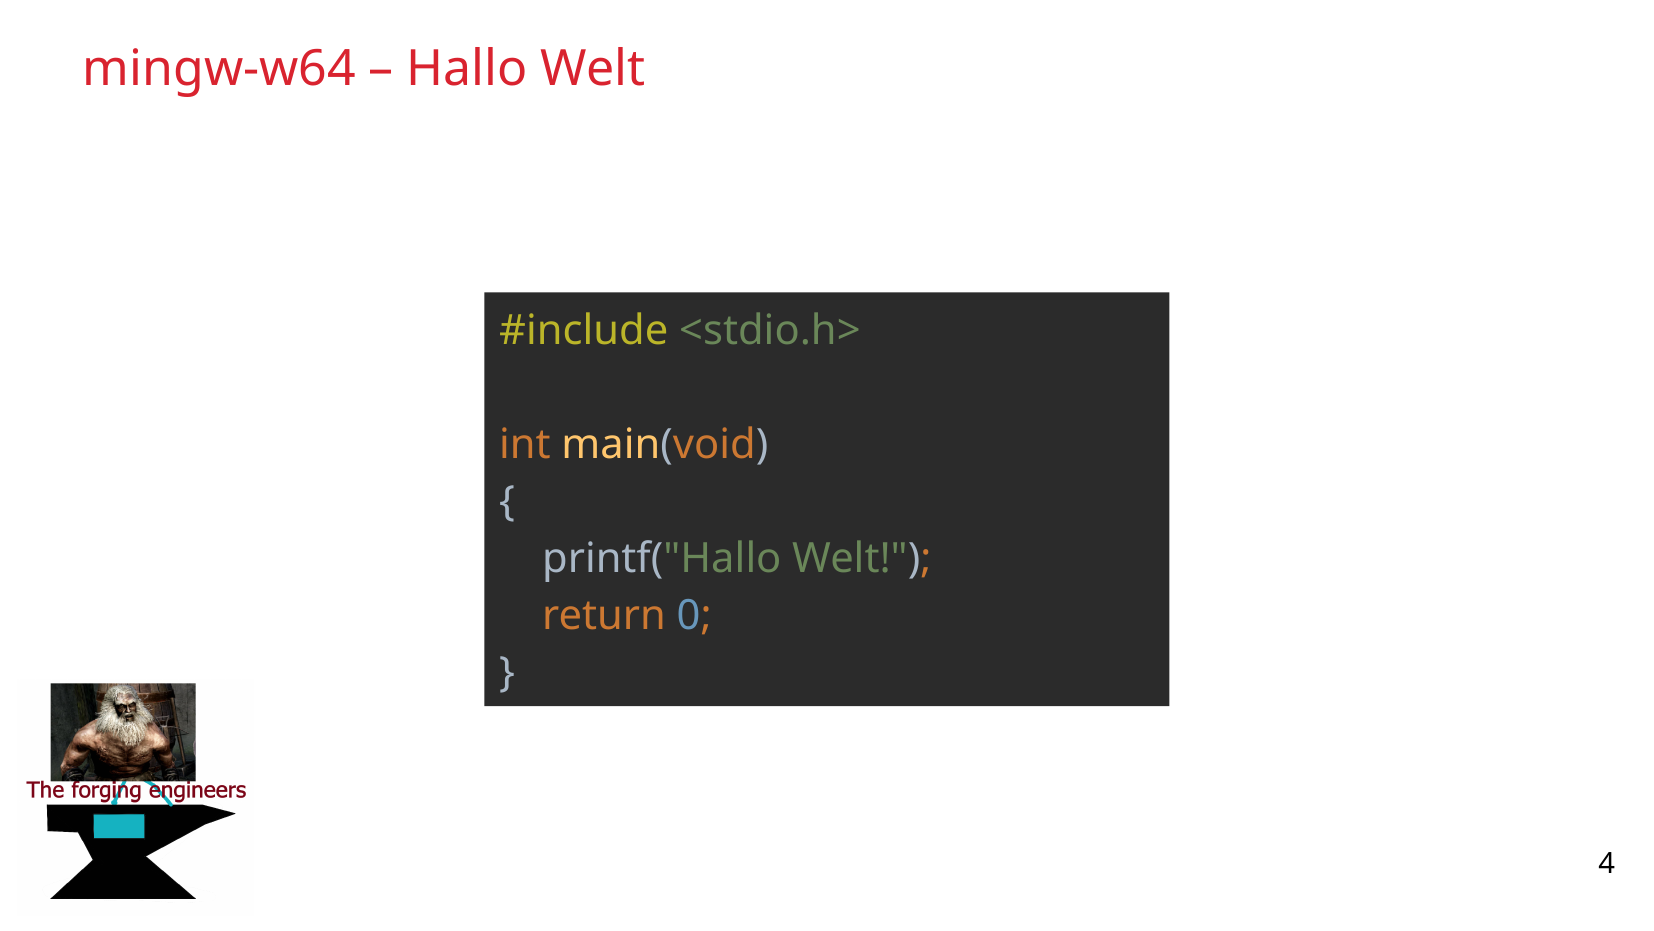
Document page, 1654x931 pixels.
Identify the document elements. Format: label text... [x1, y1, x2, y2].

title mingw-w64 – Hallo Welt [82, 37, 1571, 95]
picture [17, 679, 254, 916]
text_box #include <stdio.h> int main(void) { printf("Hallo Welt!"); return 0; } [484, 292, 1170, 638]
